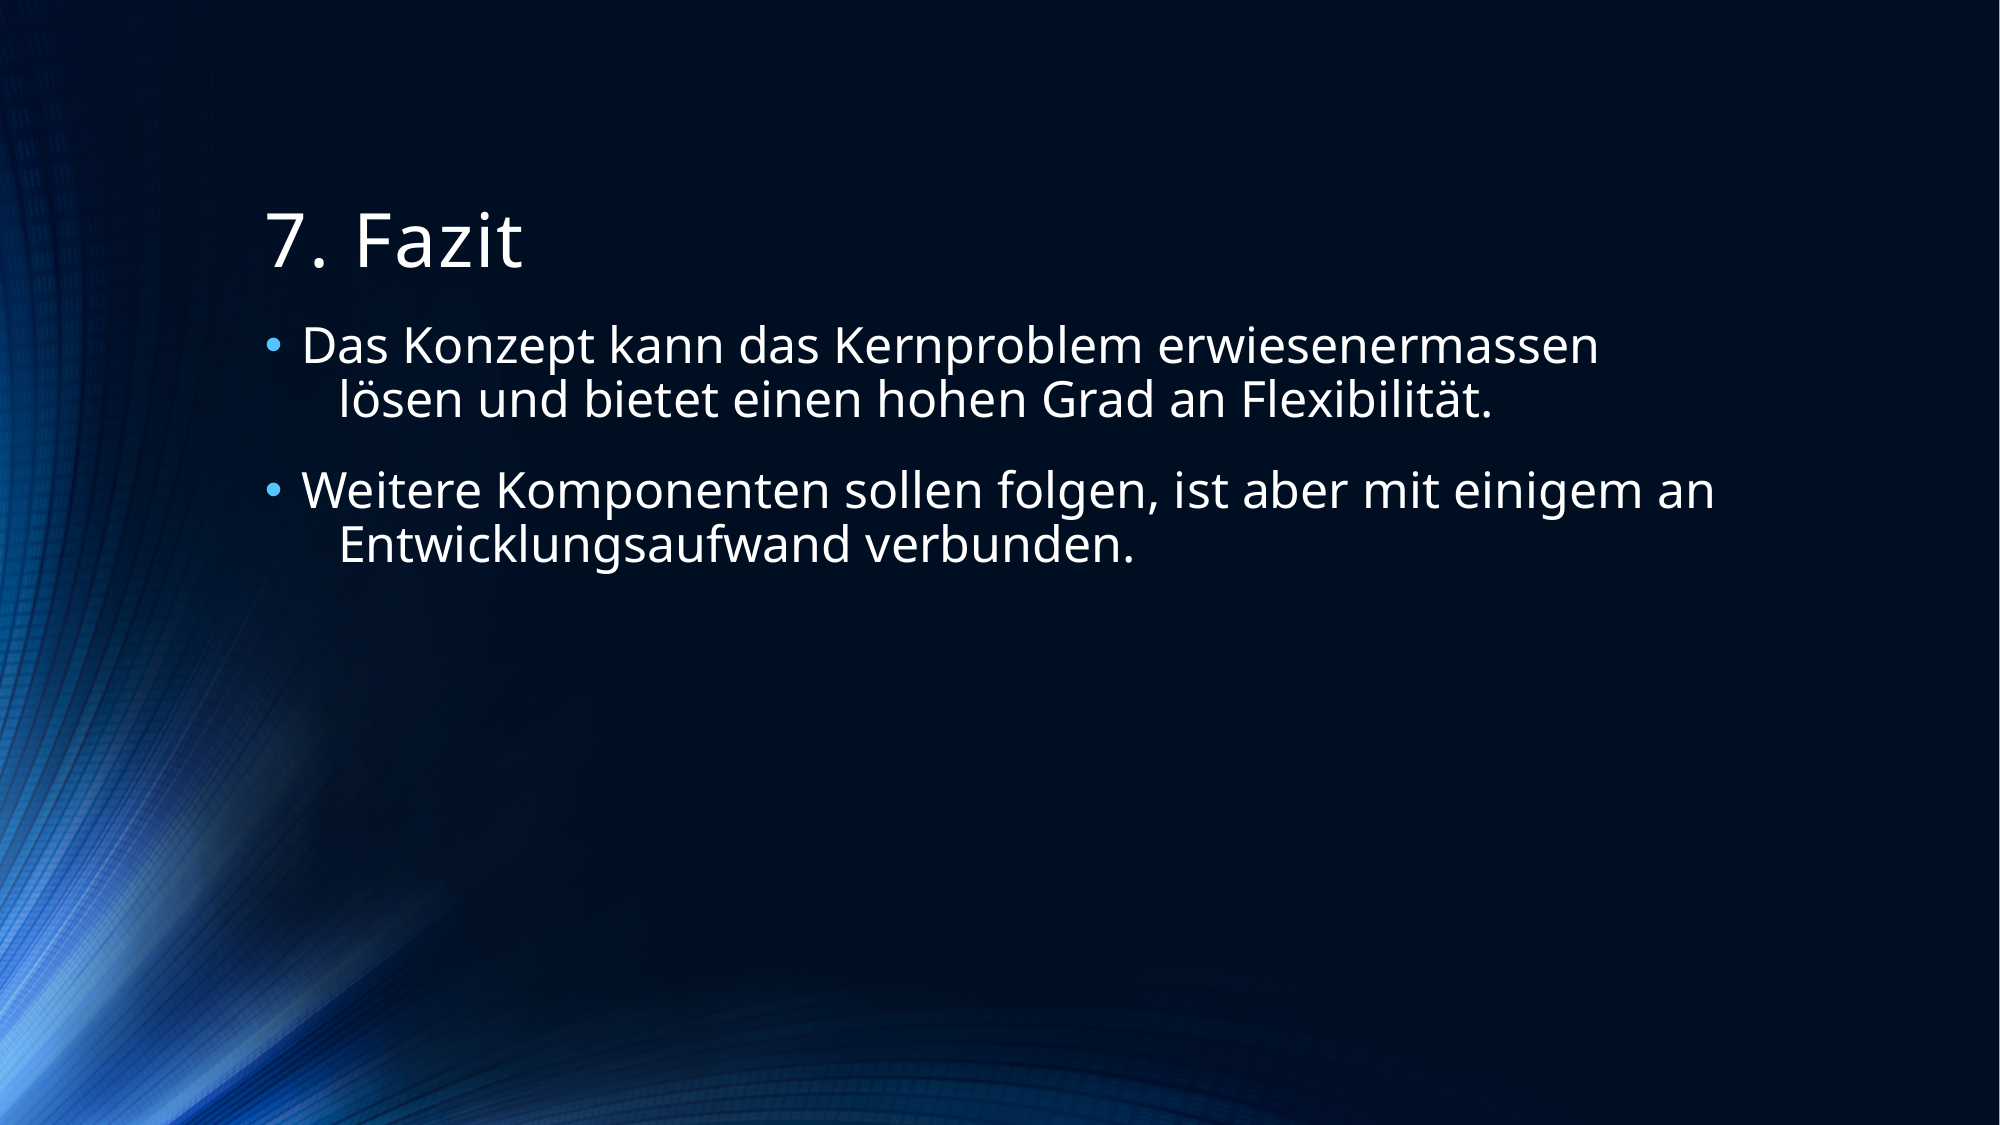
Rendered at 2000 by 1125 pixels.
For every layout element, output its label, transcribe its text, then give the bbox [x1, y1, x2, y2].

list Das Konzept kann das Kernproblem erwiesenermassen lösen und bietet einen hohen Grad an Flexibilität. Weitere Komponenten sollen folgen, ist aber mit einigem an Entwicklungsaufwand verbunden. [249, 312, 1749, 988]
title 7. Fazit [249, 62, 1750, 288]
